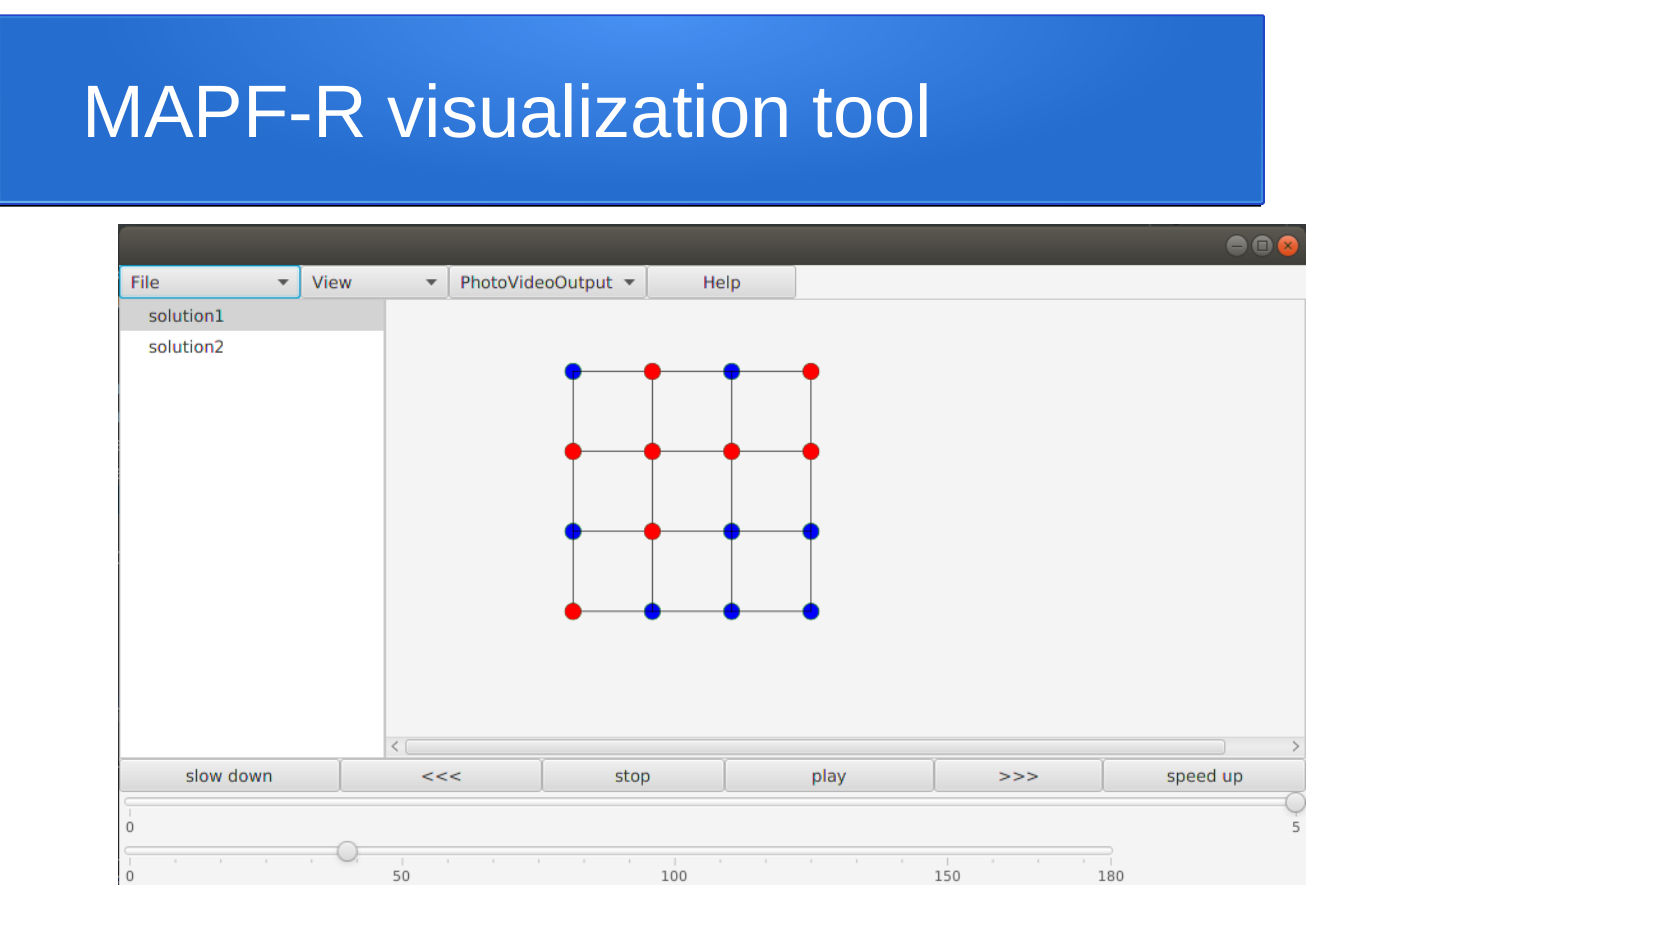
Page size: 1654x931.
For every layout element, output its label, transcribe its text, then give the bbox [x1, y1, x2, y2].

title MAPF-R visualization tool [82, 35, 1235, 189]
picture [118, 224, 1306, 886]
